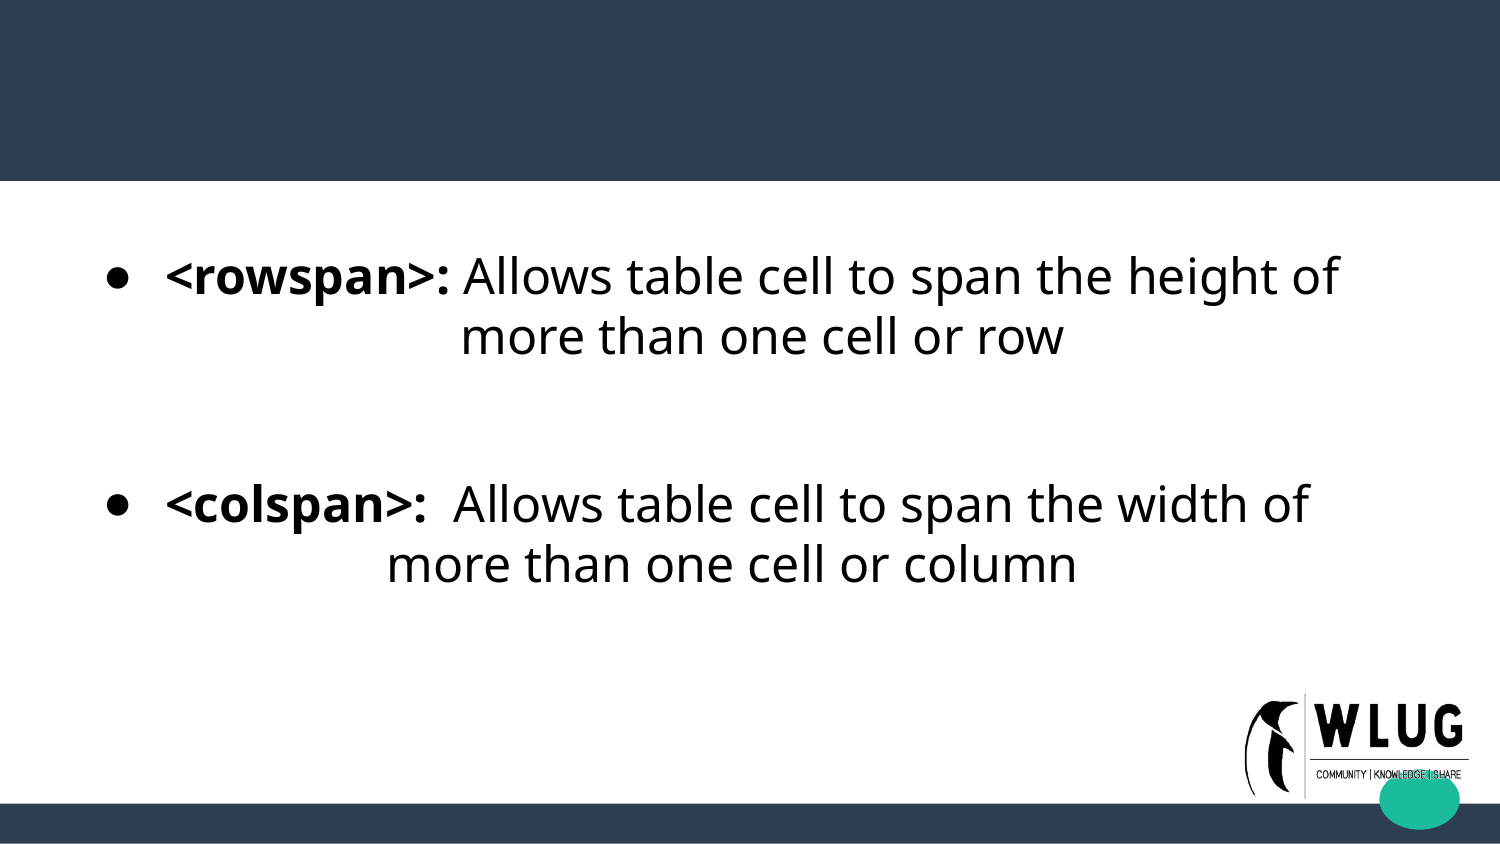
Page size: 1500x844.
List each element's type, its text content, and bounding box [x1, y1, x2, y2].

picture [1229, 686, 1477, 804]
list <rowspan>: Allows table cell to span the height of more than one cell or row <colspan>: Allows table cell to span the width of more than one cell or column [0, 230, 1500, 844]
